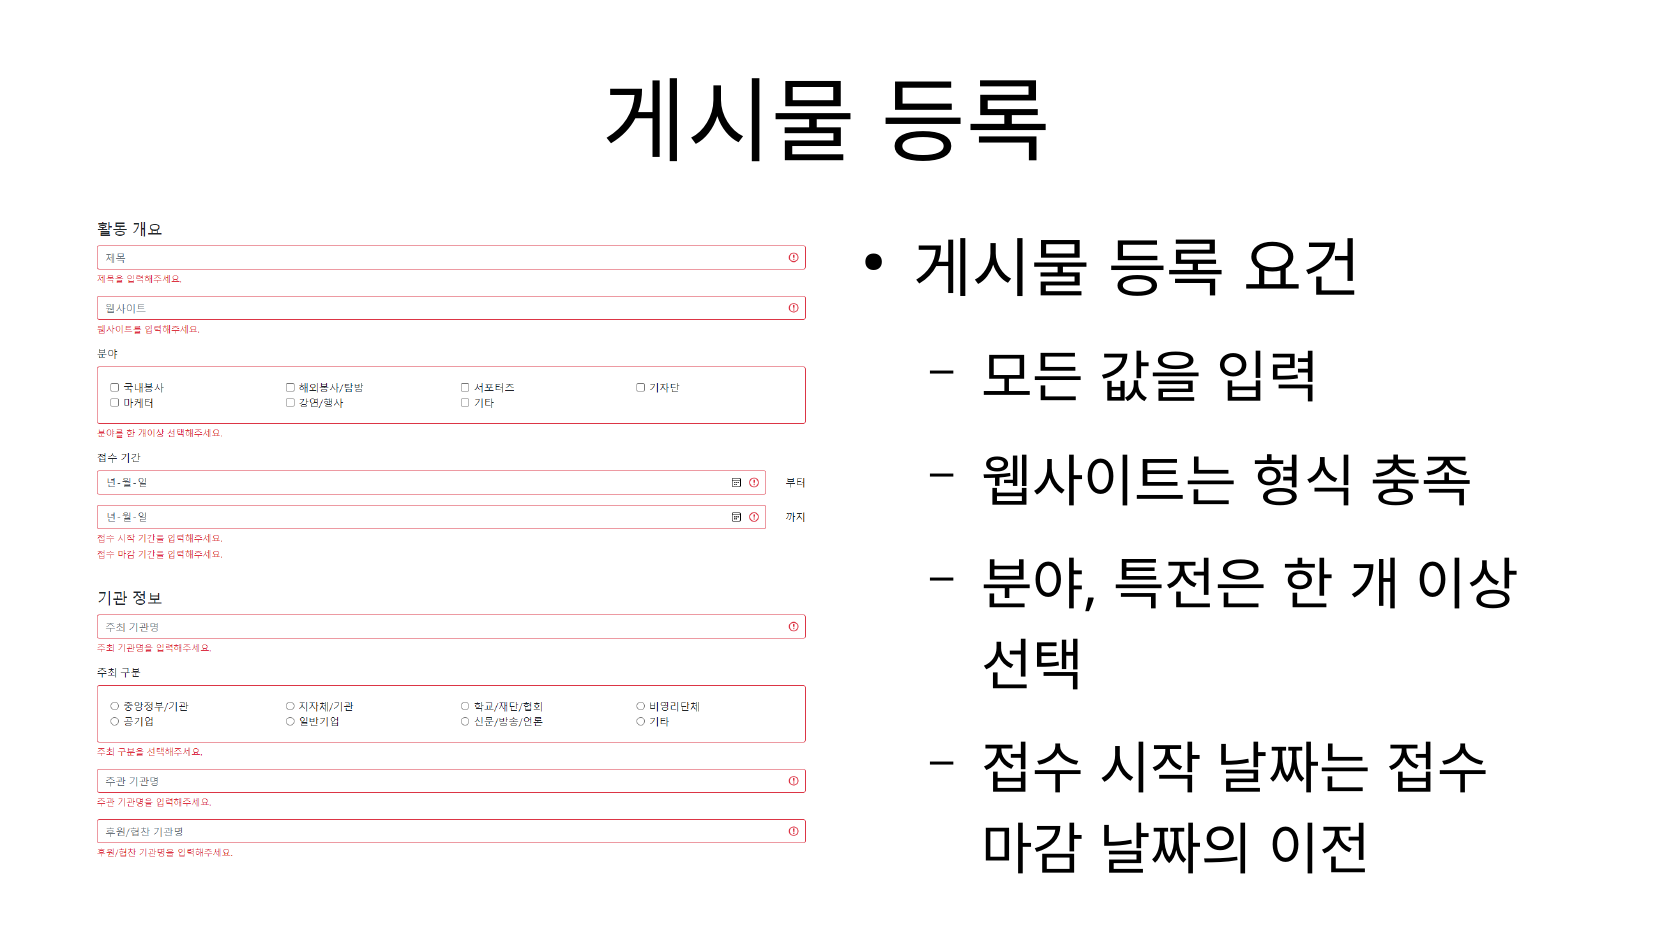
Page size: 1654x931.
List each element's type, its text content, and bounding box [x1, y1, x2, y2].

title 게시물 등록 [82, 37, 1571, 193]
picture [82, 217, 810, 886]
list 게시물 등록 요건 모든 값을 입력 웹사이트는 형식 충족 분야, 특전은 한 개 이상 선택 접수 시작 날짜는 접수 마감 날짜의 이전 [845, 217, 1572, 886]
